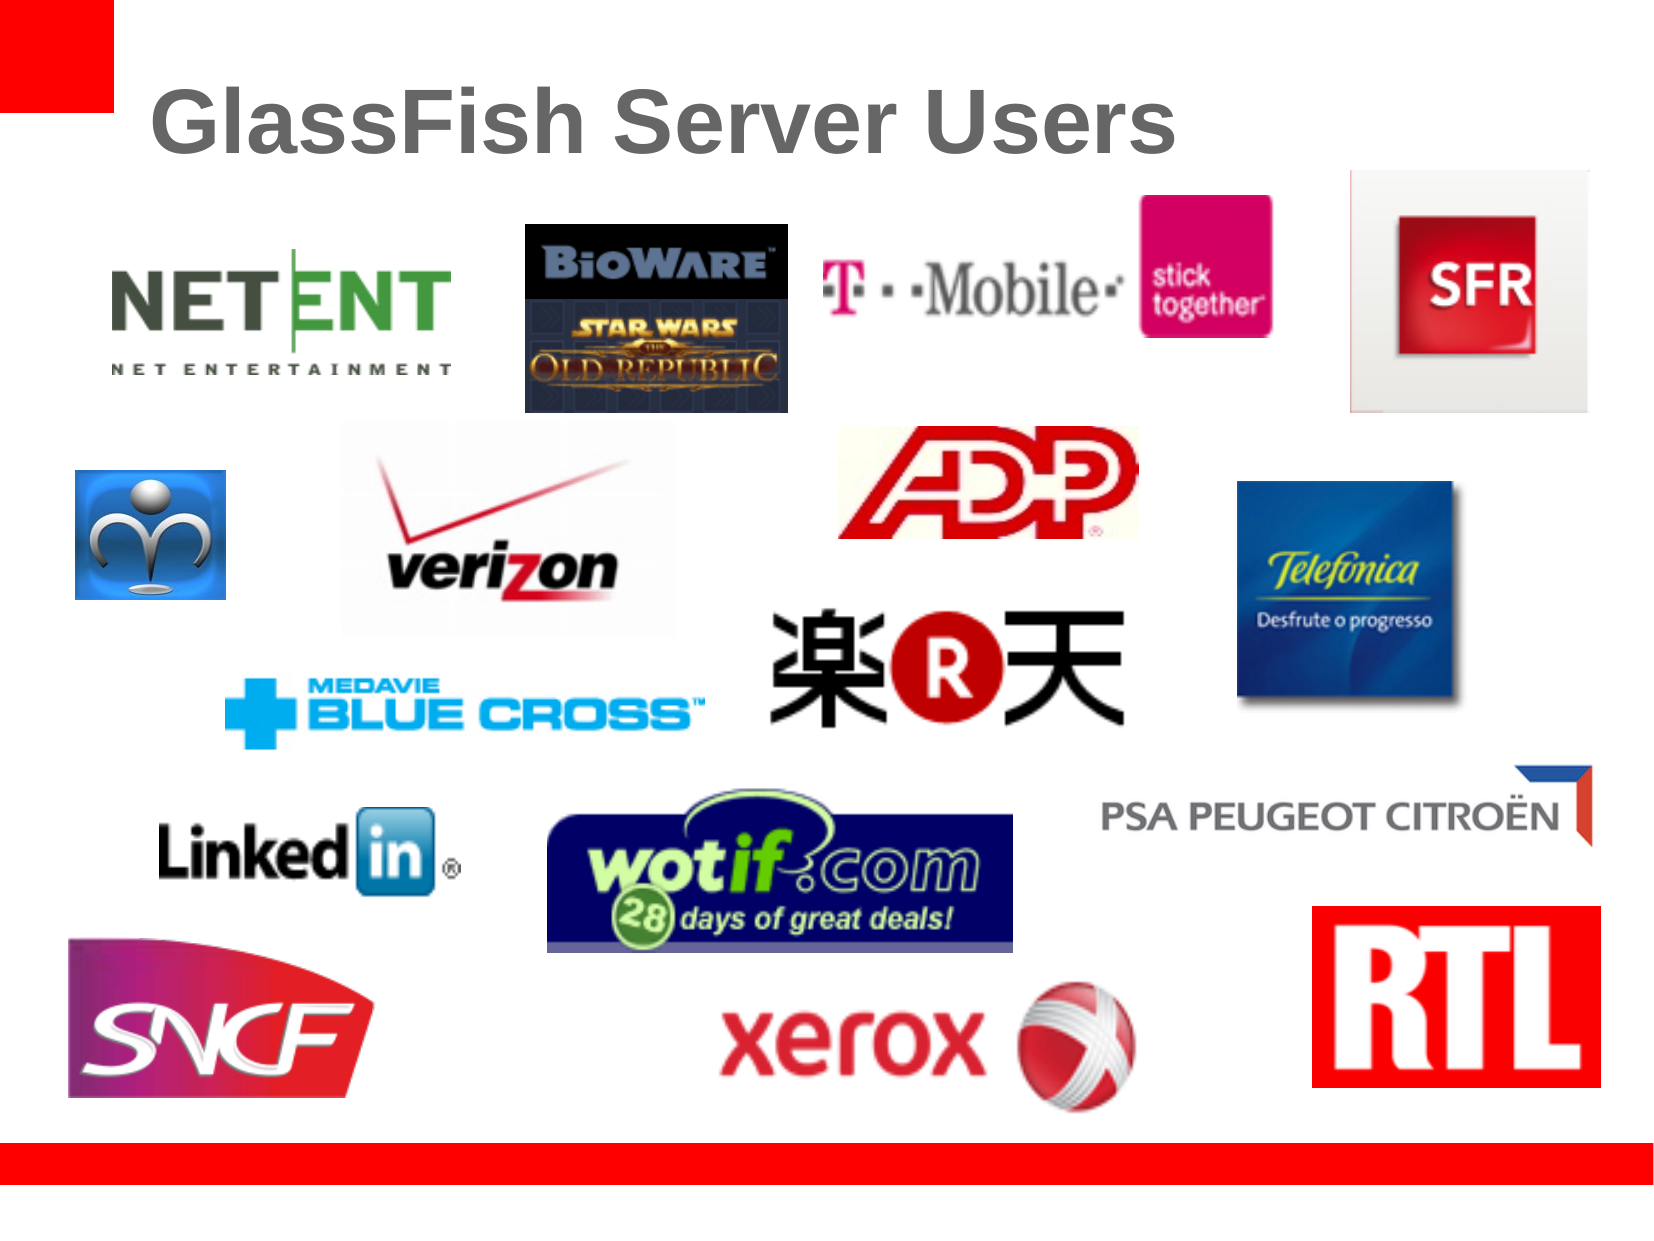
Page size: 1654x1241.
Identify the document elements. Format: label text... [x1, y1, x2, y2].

picture [0, 1143, 1654, 1185]
picture [1350, 170, 1590, 413]
picture [838, 426, 1139, 539]
picture [0, 0, 114, 113]
picture [1237, 481, 1467, 713]
picture [750, 588, 1608, 864]
picture [1312, 906, 1601, 1088]
title GlassFish Server Users [149, 31, 1595, 212]
picture [68, 937, 376, 1098]
picture [112, 249, 451, 376]
picture [75, 470, 226, 601]
picture [525, 224, 788, 413]
picture [712, 974, 1204, 1130]
picture [159, 807, 461, 901]
picture [225, 420, 1013, 953]
picture [823, 195, 1276, 338]
